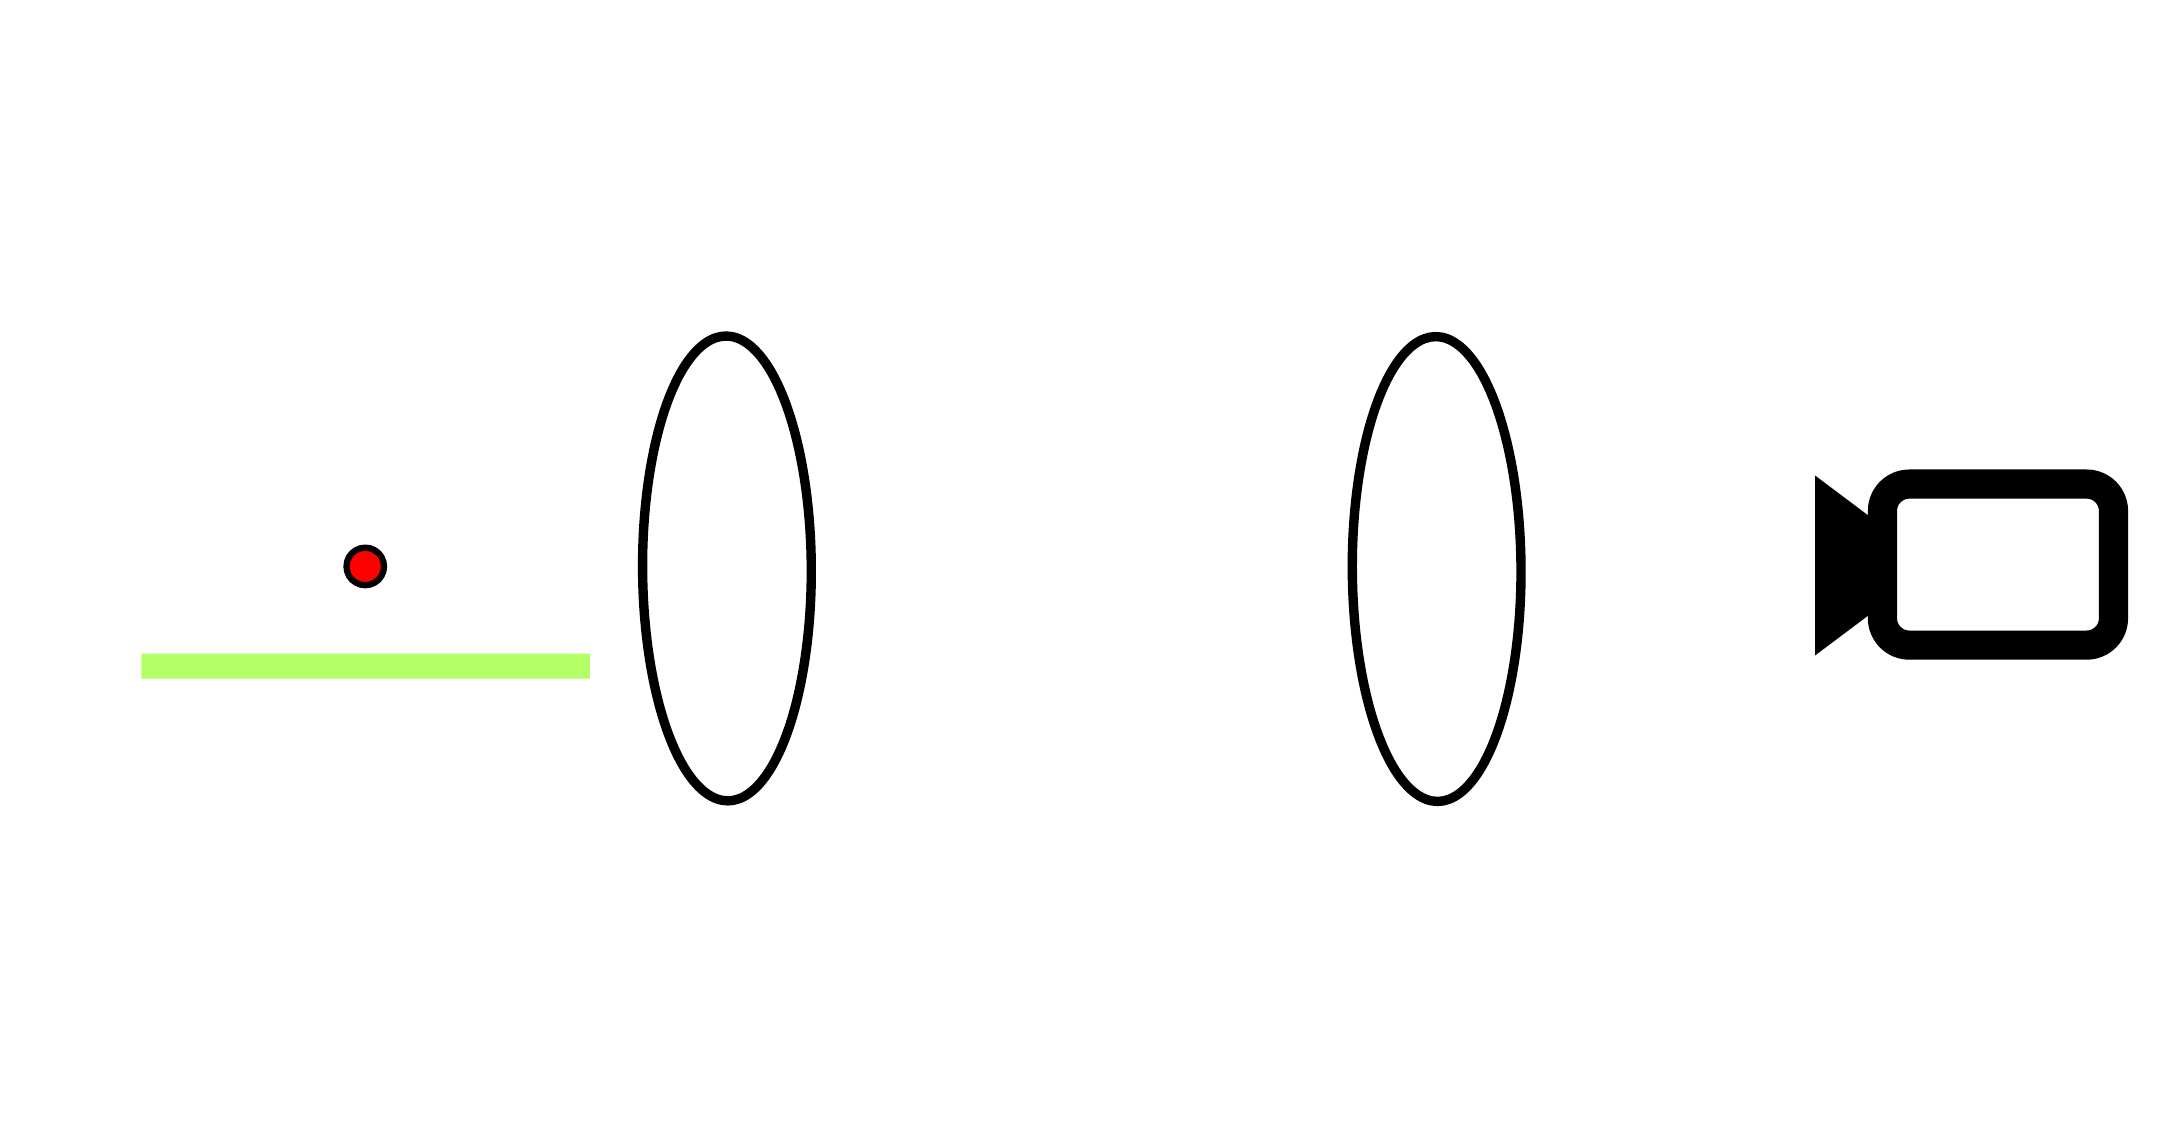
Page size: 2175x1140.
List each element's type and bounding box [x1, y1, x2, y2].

text_box [642, 336, 812, 801]
text_box [1815, 475, 1876, 656]
text_box [1352, 336, 1522, 802]
text_box [346, 547, 385, 586]
text_box [1882, 484, 2114, 646]
